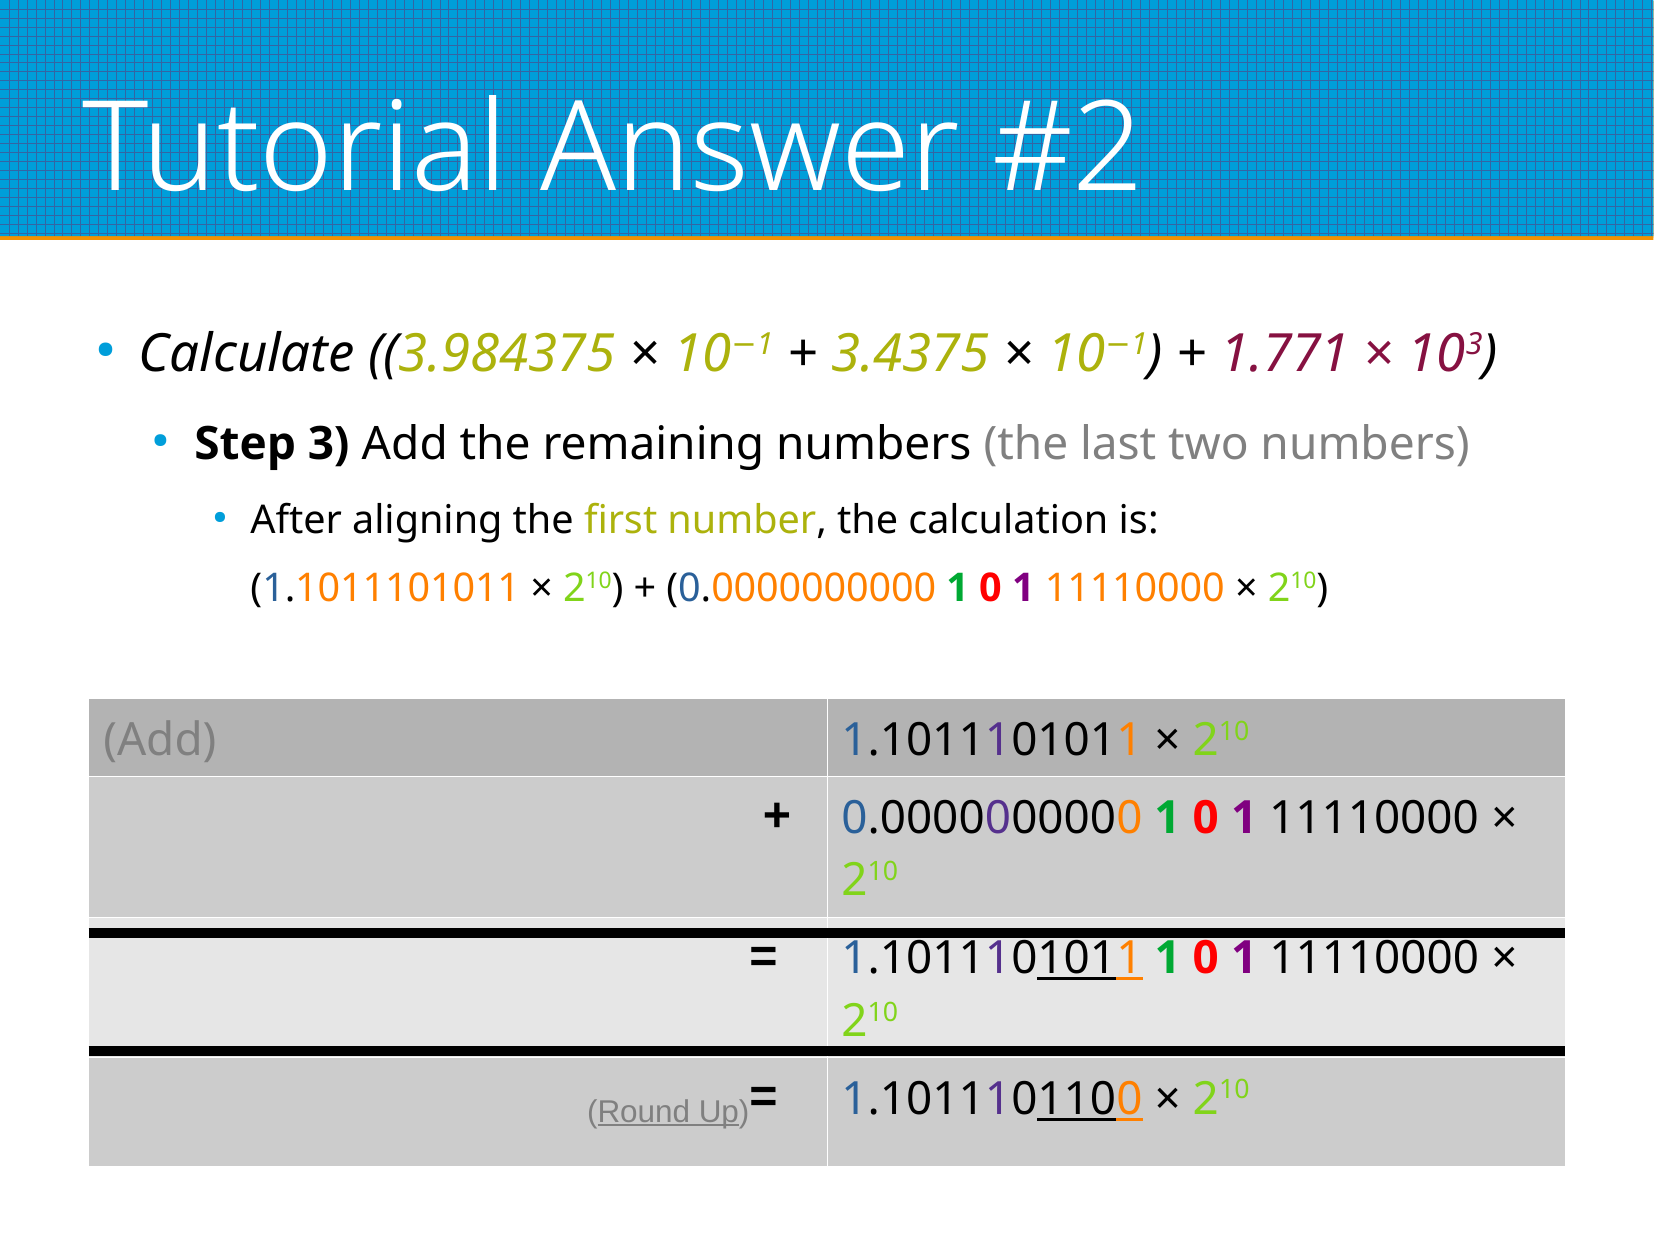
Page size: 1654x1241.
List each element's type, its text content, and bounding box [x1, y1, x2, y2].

table_cell (Round Up)= [89, 1058, 827, 1166]
list Calculate ((3.984375 × 10−1 + 3.4375 × 10−1) + 1.771 × 103) Step 3) Add the remaining numbers (the last two numbers) After aligning the first number, the calculation is: (1.1011101011 × 210) + (0.0000000000 1 0 1 11110000 × 210) [82, 314, 1563, 621]
table_cell 1.1011101011 1 0 1 11110000 × 210 [828, 918, 1565, 928]
table_cell = [89, 918, 827, 928]
table_cell 0.0000000000 1 0 1 11110000 × 210 [828, 777, 1565, 917]
table_cell = [89, 938, 827, 1046]
table_cell 1.1011101011 1 0 1 11110000 × 210 [828, 938, 1565, 1046]
table_cell + [89, 777, 827, 917]
table_header (Add) [89, 699, 827, 776]
title Tutorial Answer #2 [82, 19, 1571, 227]
table_header 1.1011101011 × 210 [828, 699, 1565, 776]
table_cell 1.1011101100 × 210 [828, 1058, 1565, 1166]
